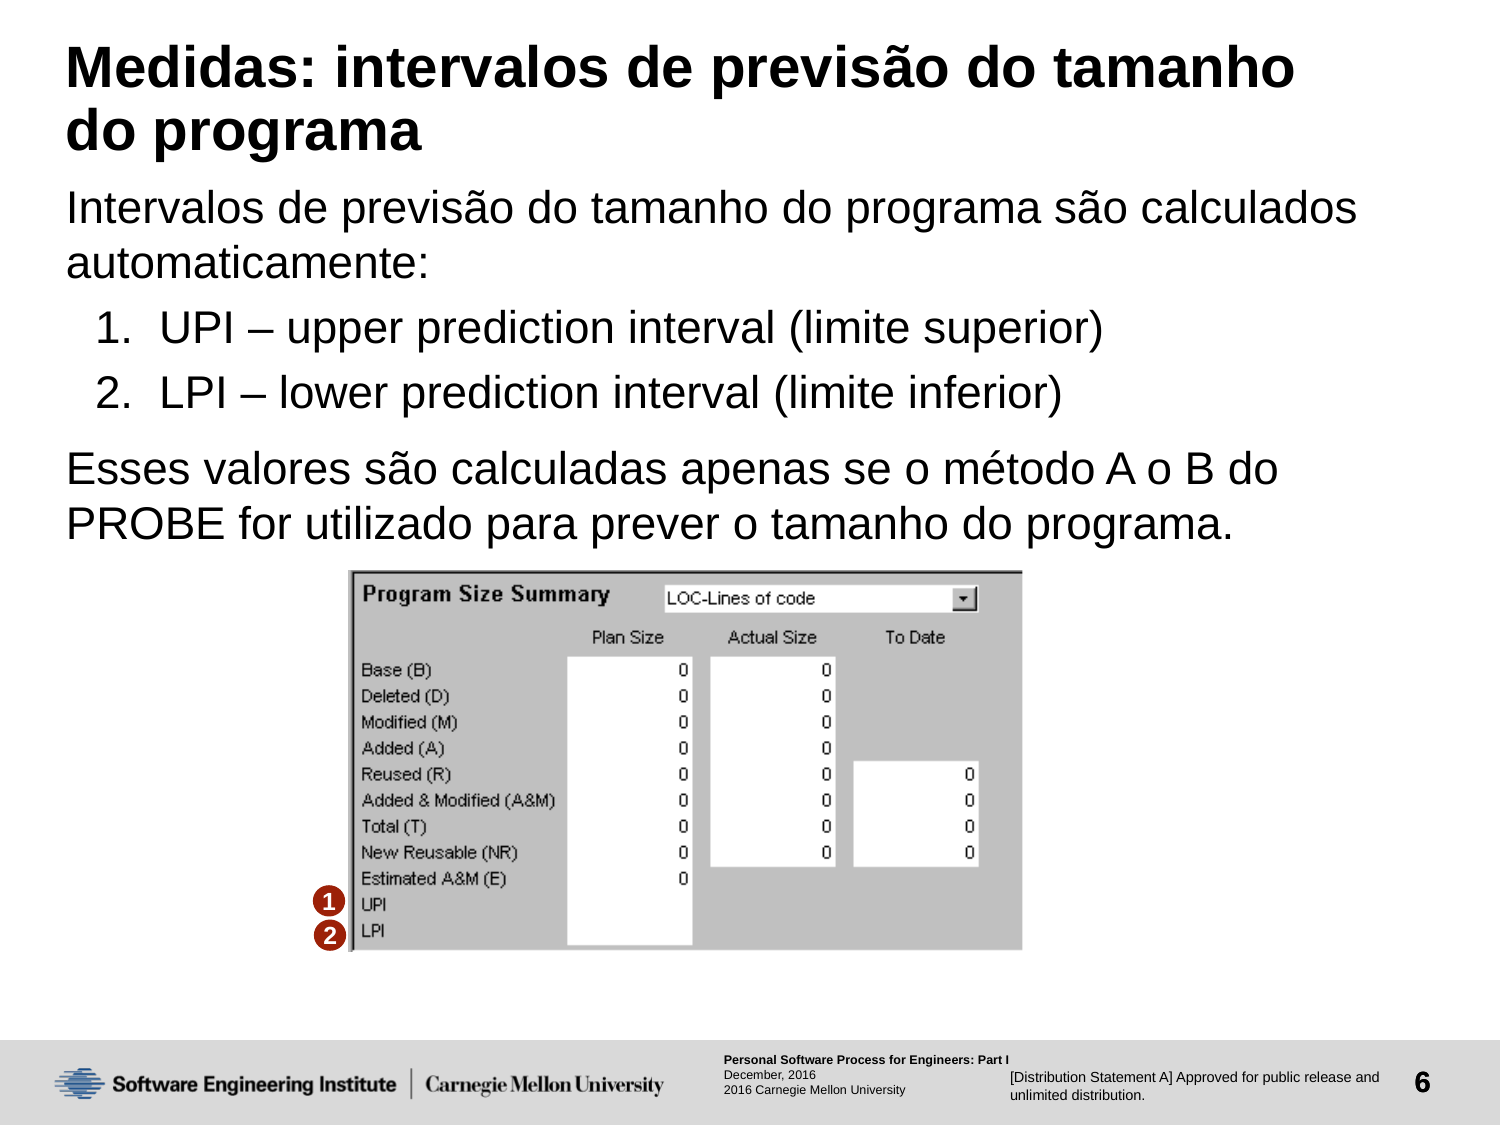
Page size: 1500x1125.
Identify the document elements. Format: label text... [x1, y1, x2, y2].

picture [46, 1061, 673, 1104]
title Medidas: intervalos de previsão do tamanho do programa [65, 37, 1313, 148]
list Intervalos de previsão do tamanho do programa são calculados automaticamente: UPI – upper prediction interval (limite superior) LPI – lower prediction interval (limite inferior) Esses valores são calculadas apenas se o método A o B do PROBE for utilizado para prever o tamanho do programa. [65, 177, 1431, 539]
picture [312, 570, 1023, 953]
